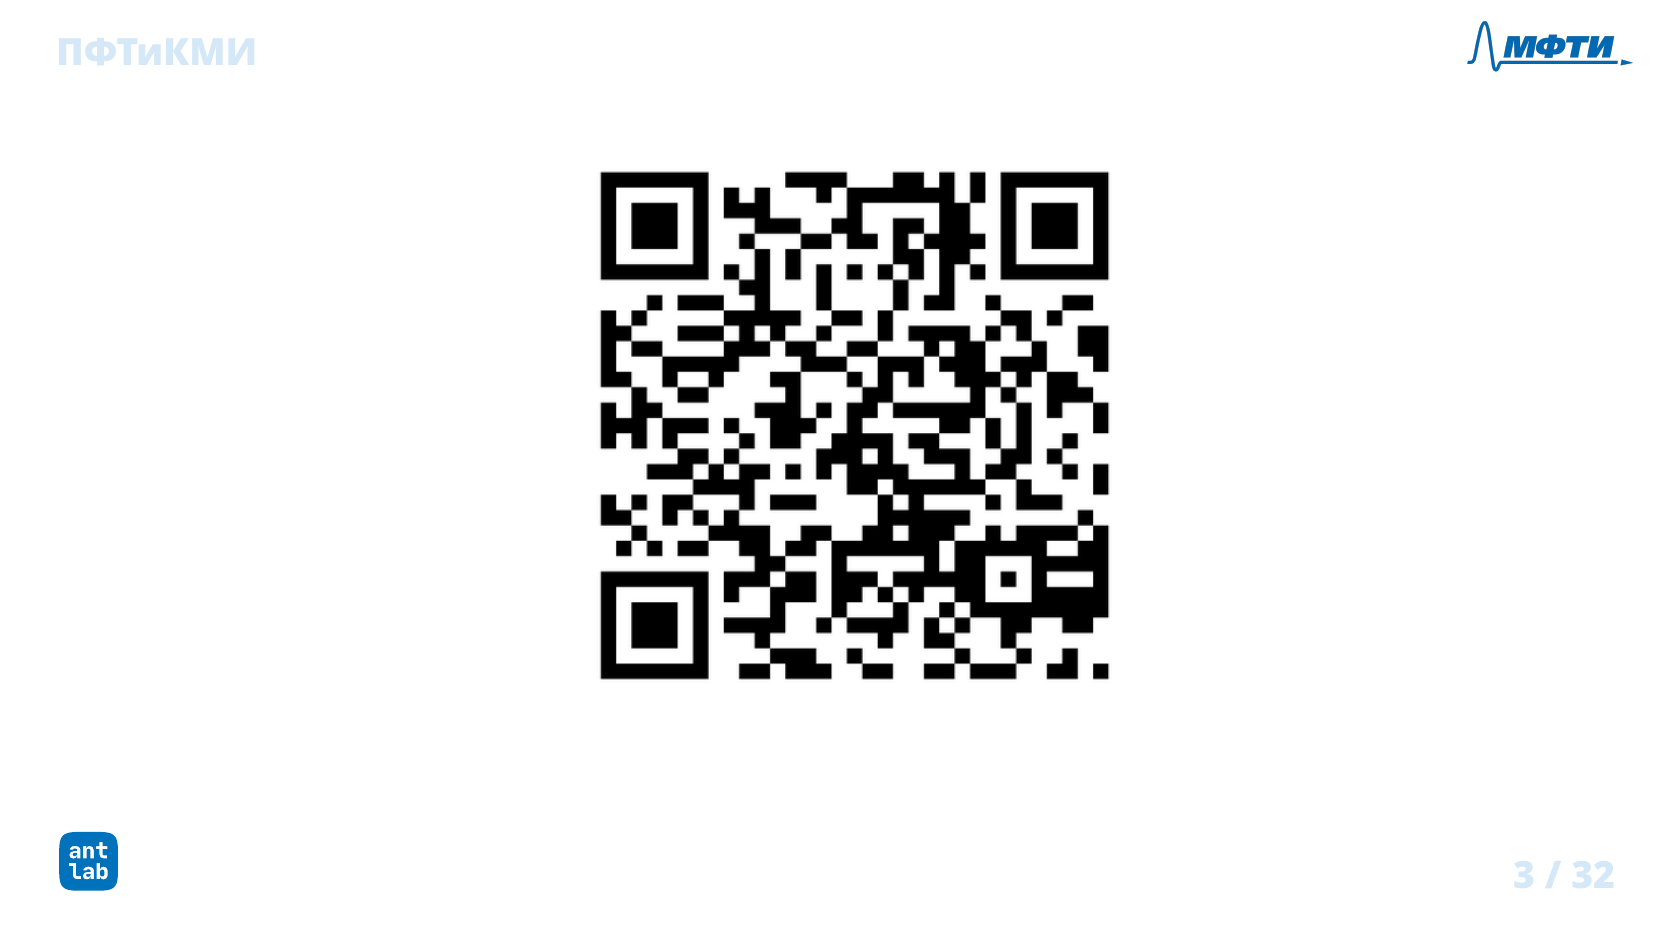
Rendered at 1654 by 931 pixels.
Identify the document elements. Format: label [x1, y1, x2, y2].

picture [1446, 0, 1654, 93]
picture [580, 154, 1127, 700]
